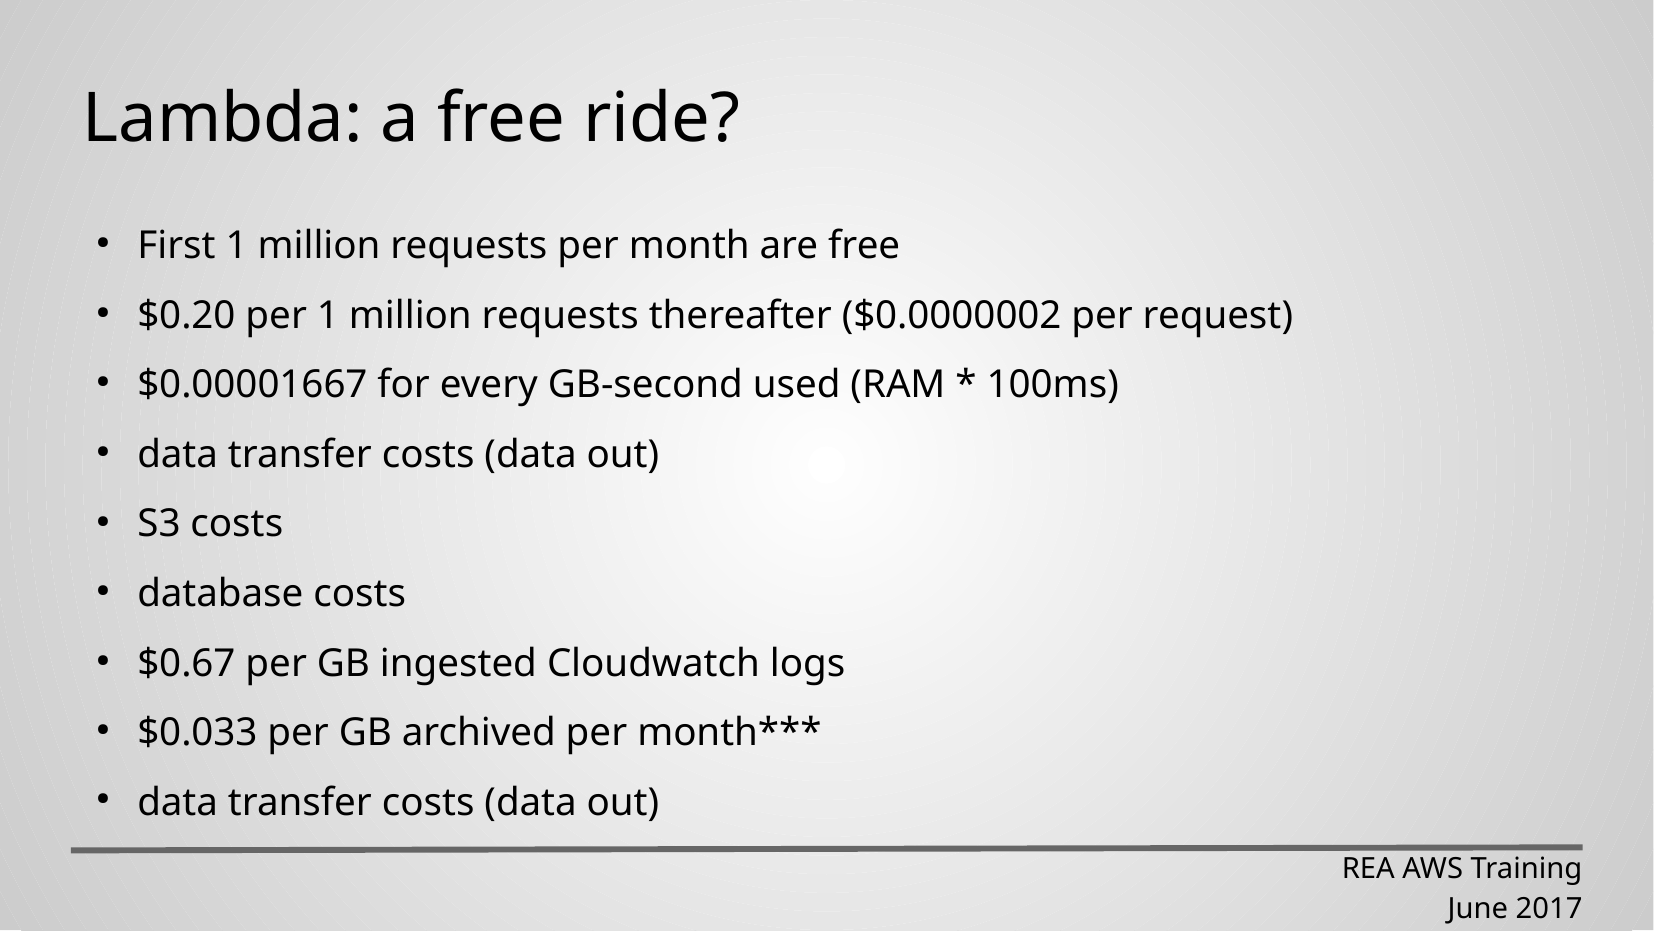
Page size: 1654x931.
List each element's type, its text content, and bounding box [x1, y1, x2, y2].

list First 1 million requests per month are free $0.20 per 1 million requests thereafter ($0.0000002 per request) $0.00001667 for every GB-second used (RAM * 100ms) data transfer costs (data out) S3 costs database costs $0.67 per GB ingested Cloudwatch logs $0.033 per GB archived per month*** data transfer costs (data out) [82, 217, 1571, 827]
title Lambda: a free ride? [82, 37, 1571, 193]
